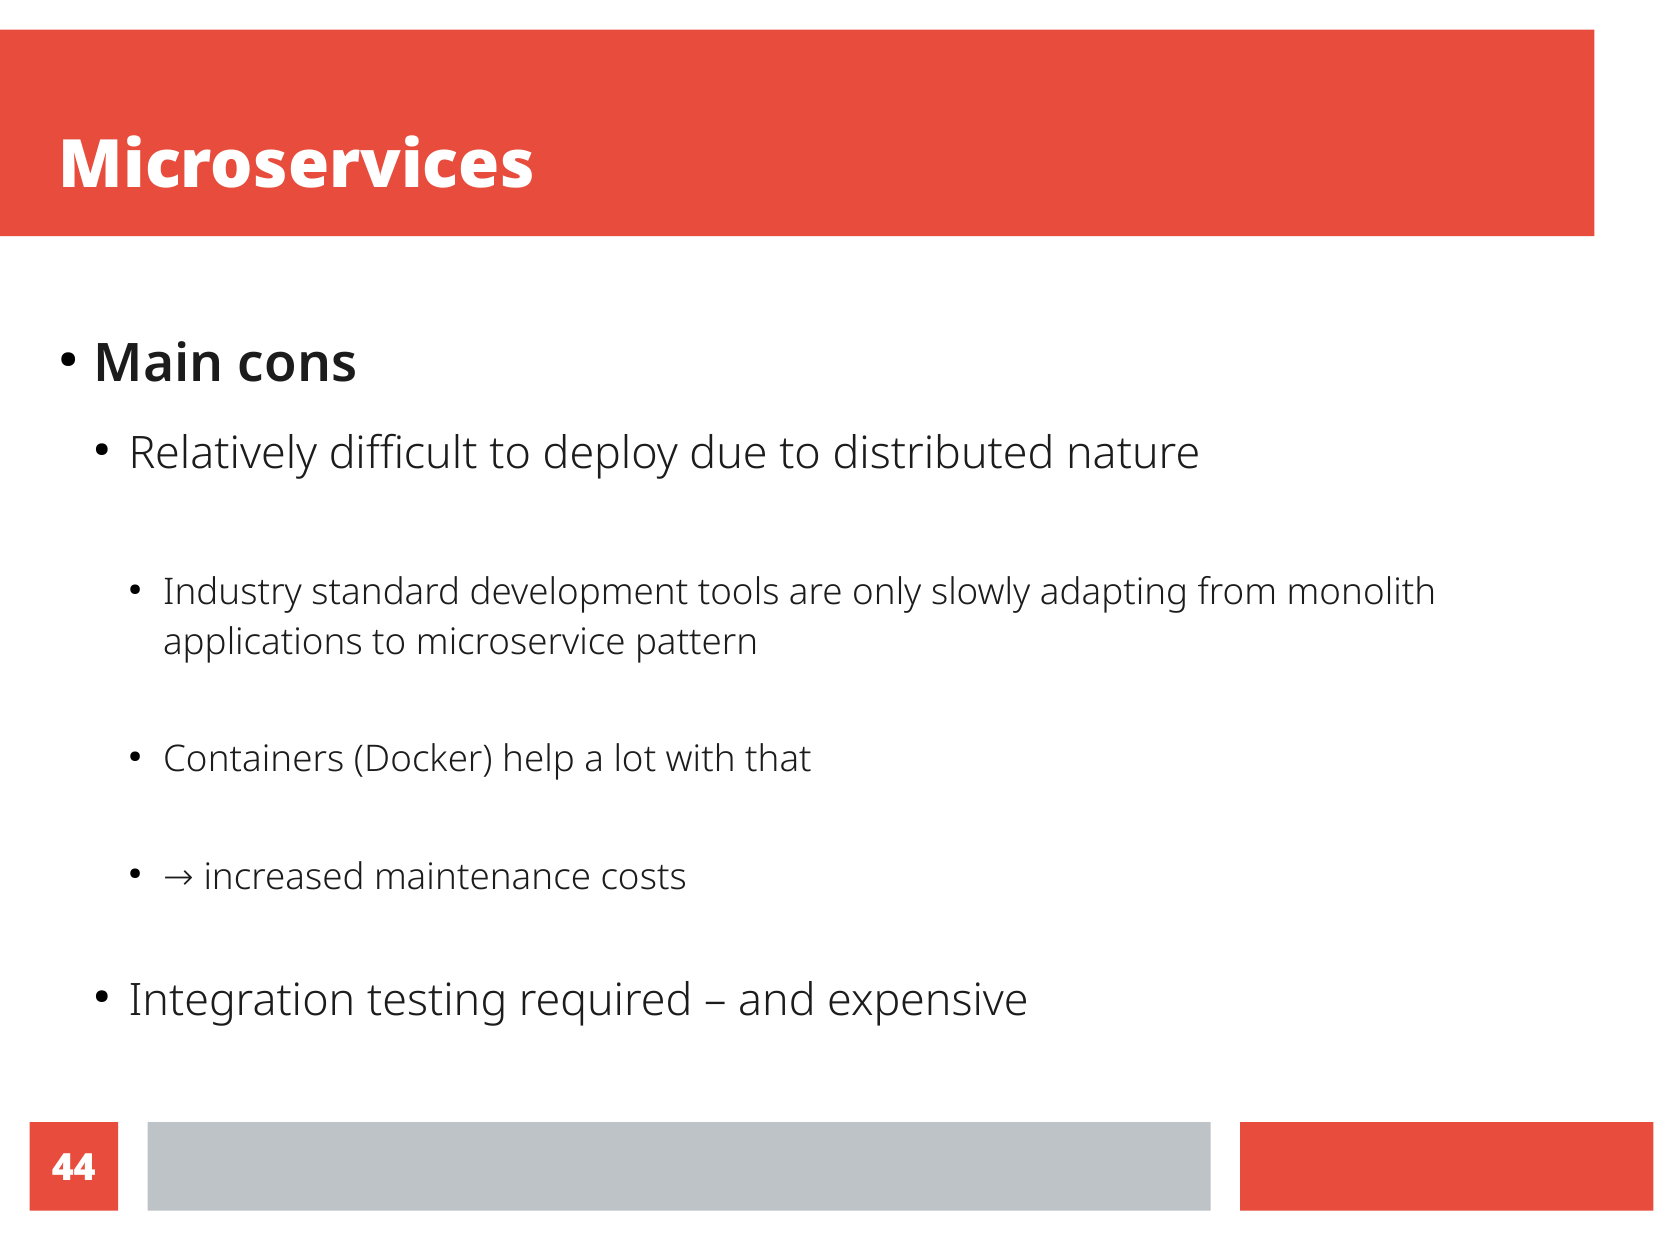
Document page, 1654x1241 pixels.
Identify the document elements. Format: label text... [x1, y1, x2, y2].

list Main cons Relatively difficult to deploy due to distributed nature Industry standard development tools are only slowly adapting from monolith applications to microservice pattern Containers (Docker) help a lot with that → increased maintenance costs Integration testing required – and expensive [59, 324, 1565, 1093]
title Microservices [59, 59, 1595, 207]
